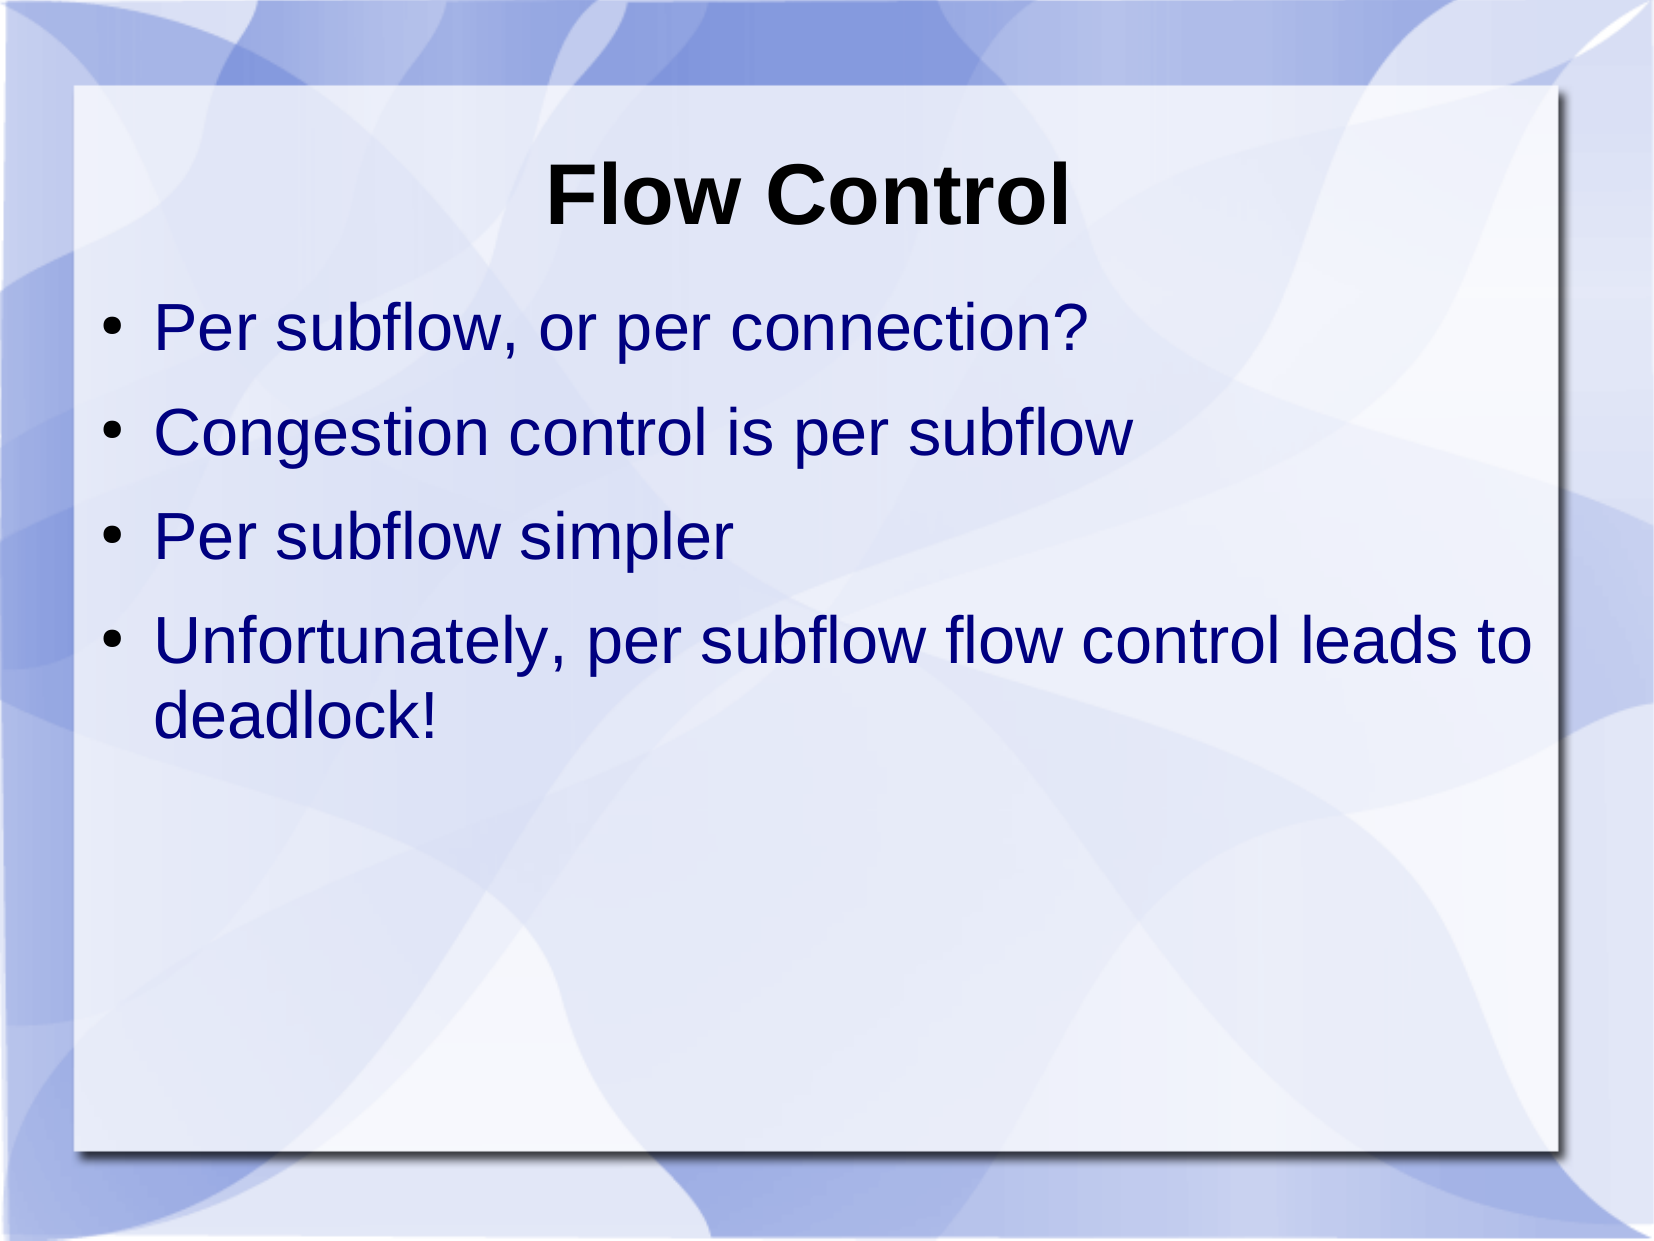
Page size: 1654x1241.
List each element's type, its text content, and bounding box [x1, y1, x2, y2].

list Per subflow, or per connection? Congestion control is per subflow Per subflow simpler Unfortunately, per subflow flow control leads to deadlock! [82, 290, 1538, 995]
picture [0, 0, 1654, 1241]
title Flow Control [82, 90, 1536, 290]
